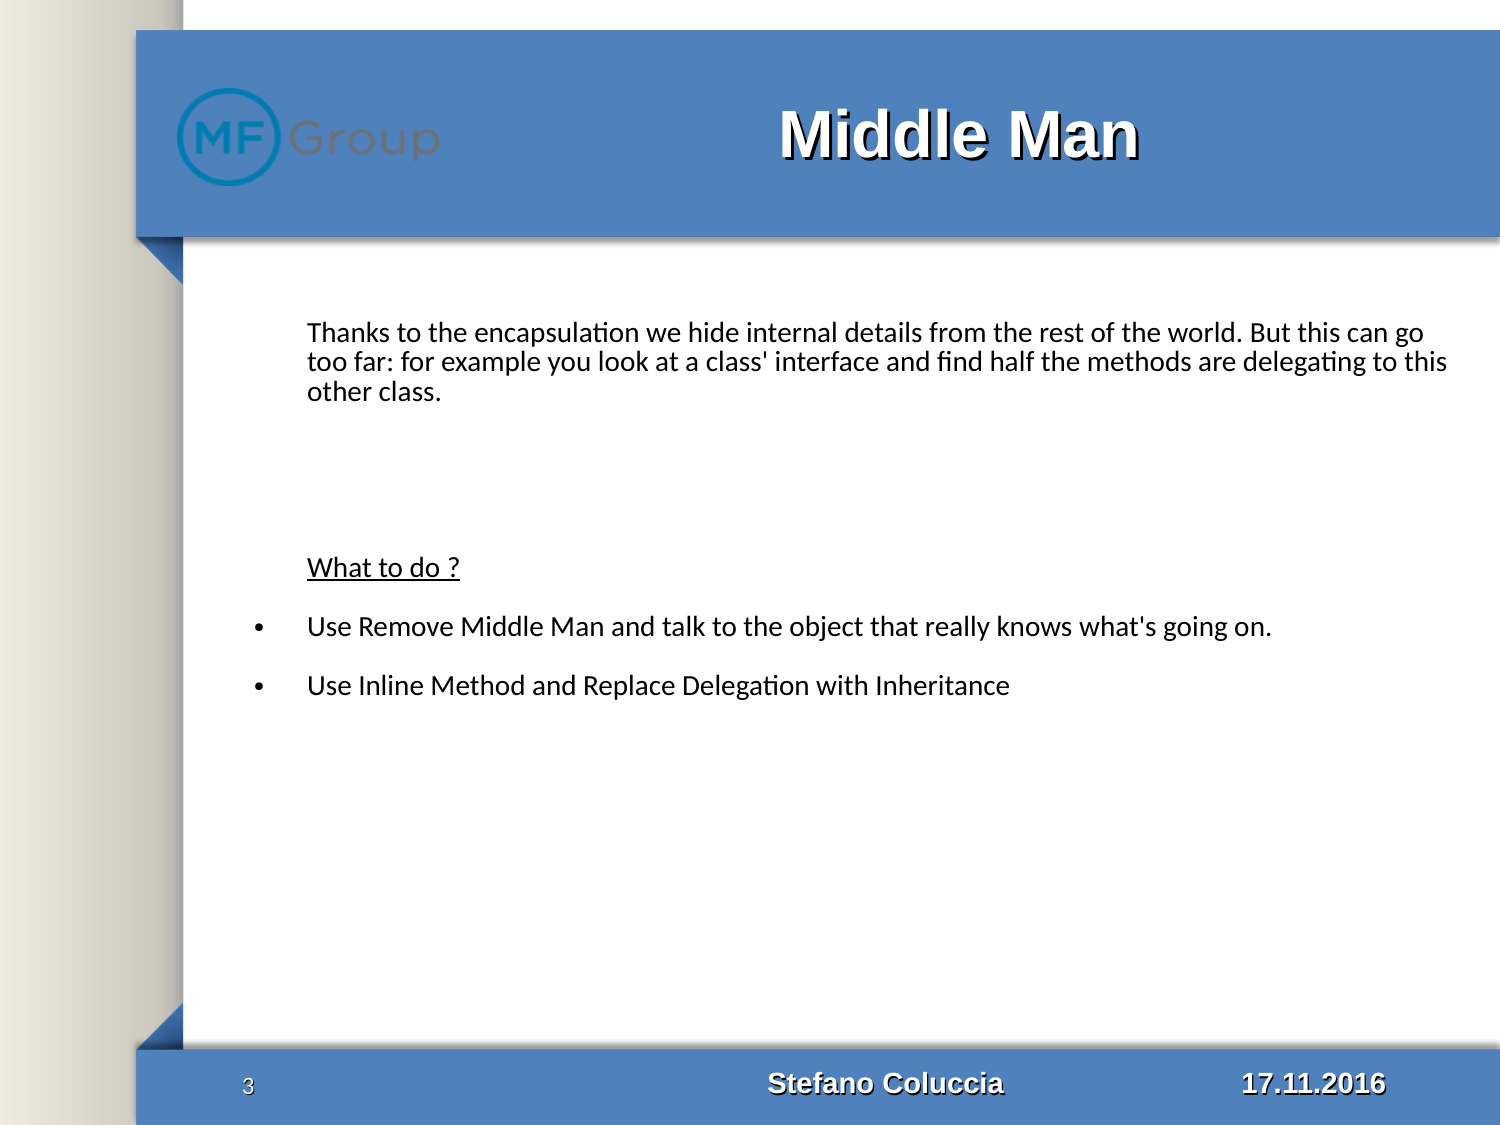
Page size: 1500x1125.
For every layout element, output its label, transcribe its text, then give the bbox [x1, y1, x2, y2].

title Stefano Coluccia [738, 1062, 1034, 1105]
picture [0, 0, 1500, 1125]
title Middle Man [472, 57, 1447, 211]
list Thanks to the encapsulation we hide internal details from the rest of the world. But this can go too far: for example you look at a class' interface and find half the methods are delegating to this other class. What to do ? Use Remove Middle Man and talk to the object that really knows what's going on. Use Inline Method and Replace Delegation with Inheritance [236, 261, 1453, 975]
title 17.11.2016 [1151, 1062, 1477, 1105]
